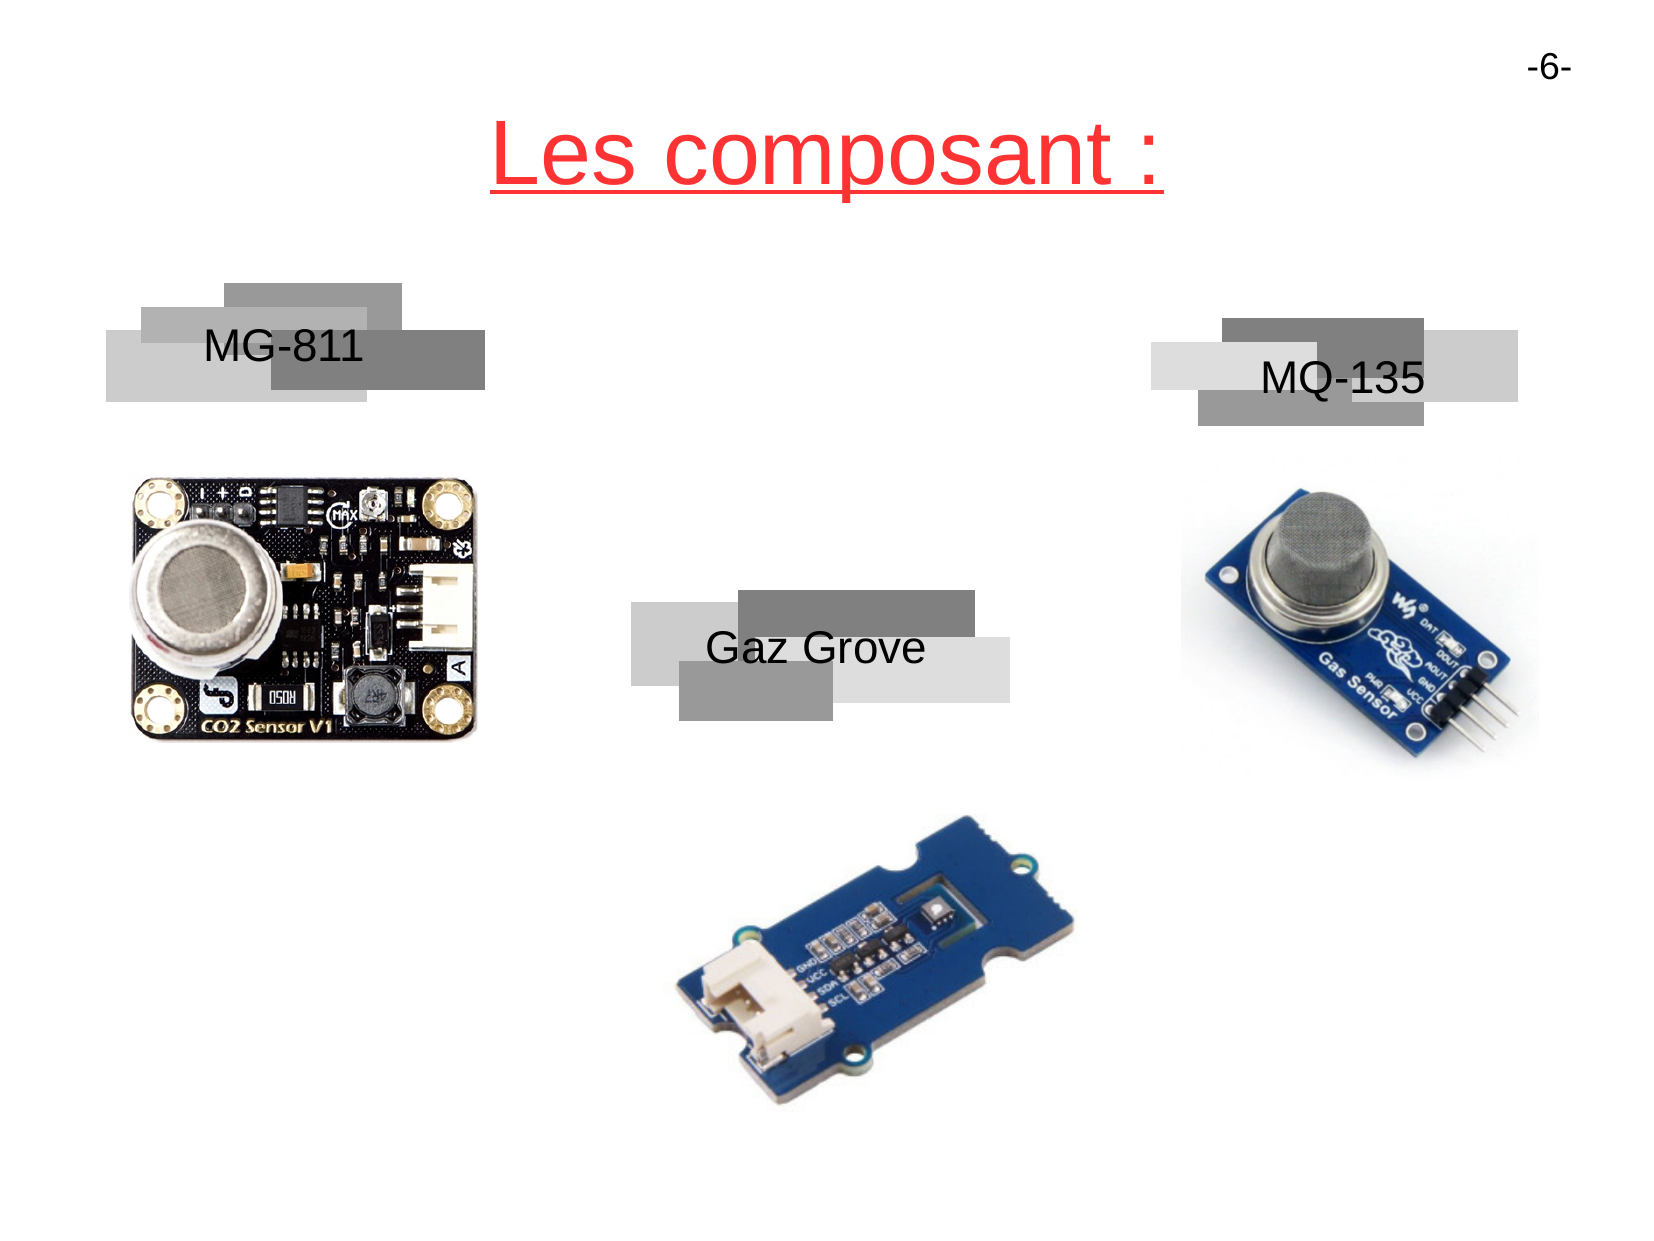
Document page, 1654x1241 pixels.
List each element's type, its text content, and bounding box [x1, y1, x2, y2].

picture [655, 767, 1097, 1130]
text_box [631, 590, 1010, 721]
picture [129, 473, 485, 745]
text_box Gaz Grove [690, 614, 1010, 681]
text_box -6- [1511, 37, 1595, 95]
text_box [1151, 318, 1518, 426]
picture [1181, 455, 1539, 780]
title Les composant : [82, 49, 1571, 257]
text_box [106, 283, 485, 402]
text_box MQ-135 [1246, 344, 1453, 411]
text_box MG-811 [188, 312, 402, 378]
